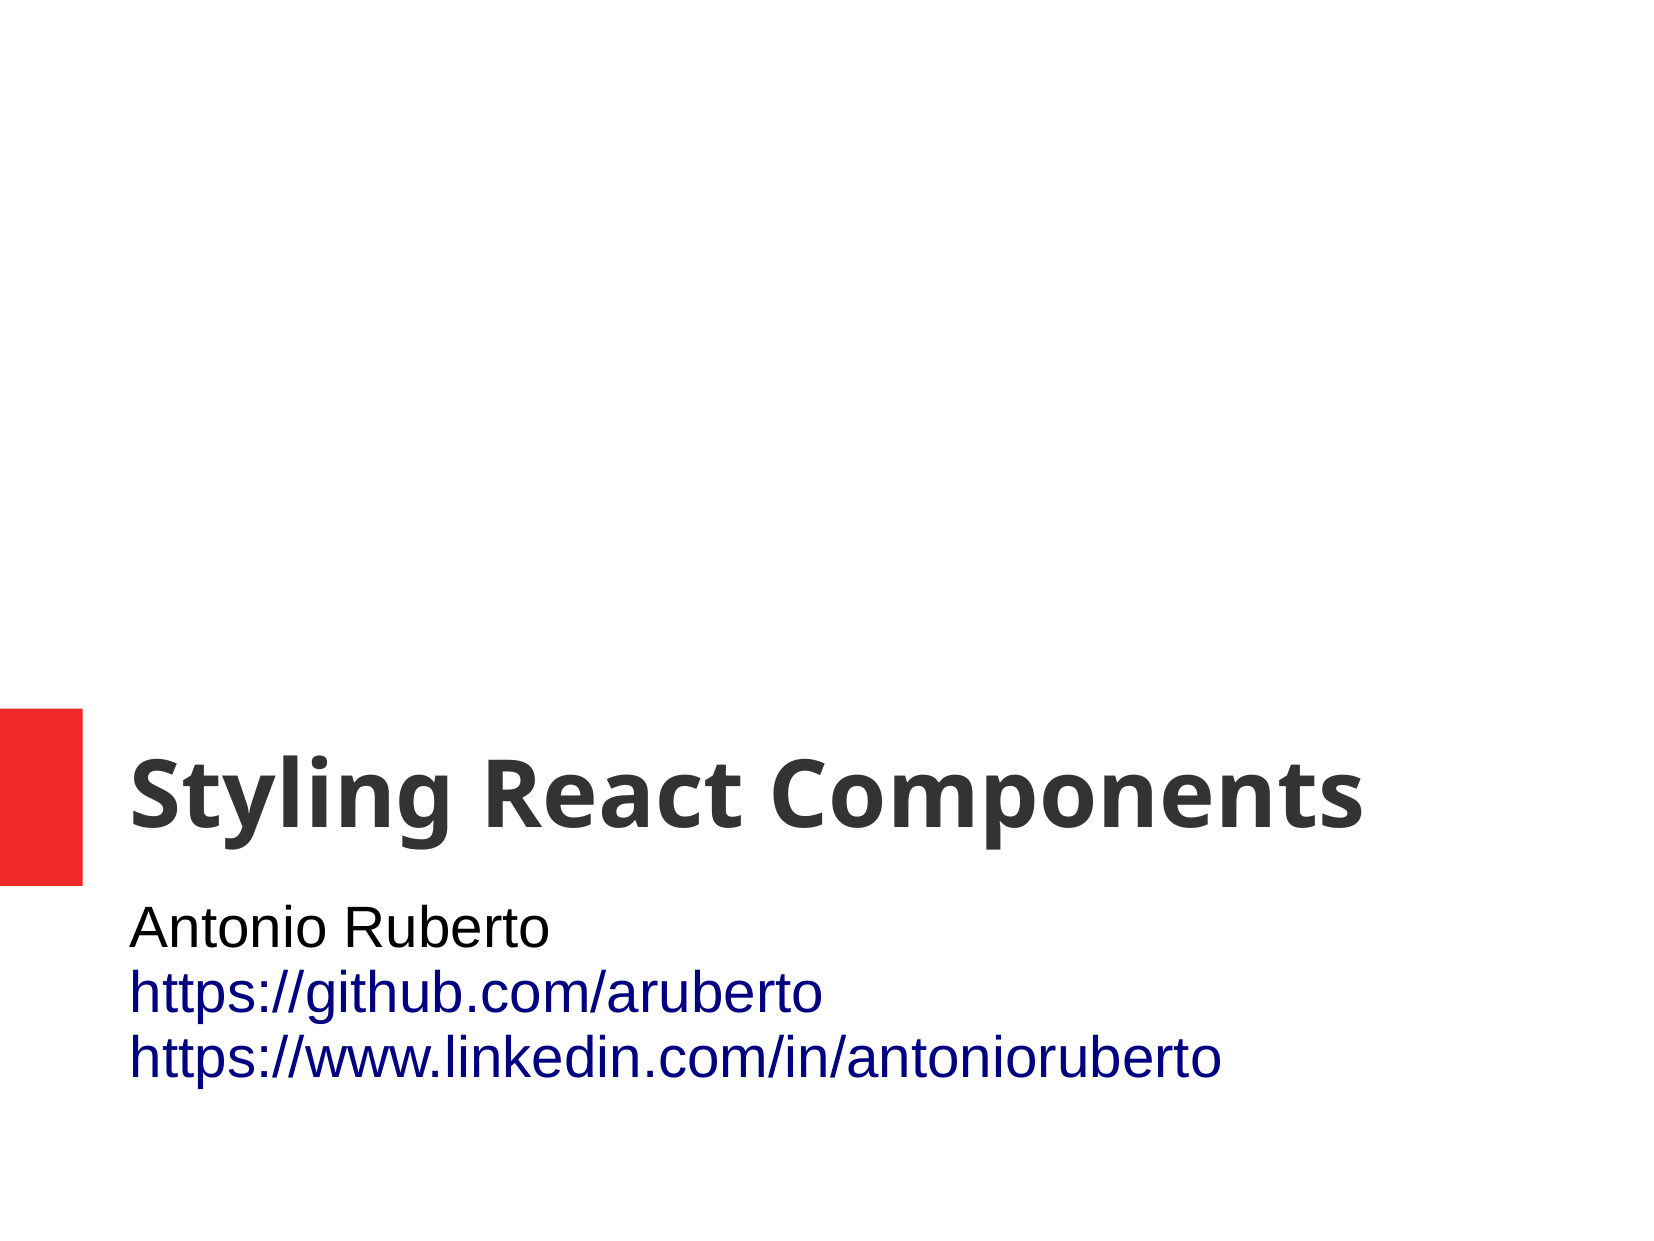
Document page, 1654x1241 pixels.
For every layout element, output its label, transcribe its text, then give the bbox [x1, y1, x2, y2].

title Styling React Components [129, 663, 1595, 895]
subtitle Antonio Ruberto https://github.com/aruberto https://www.linkedin.com/in/antonioruberto [129, 895, 1607, 1241]
